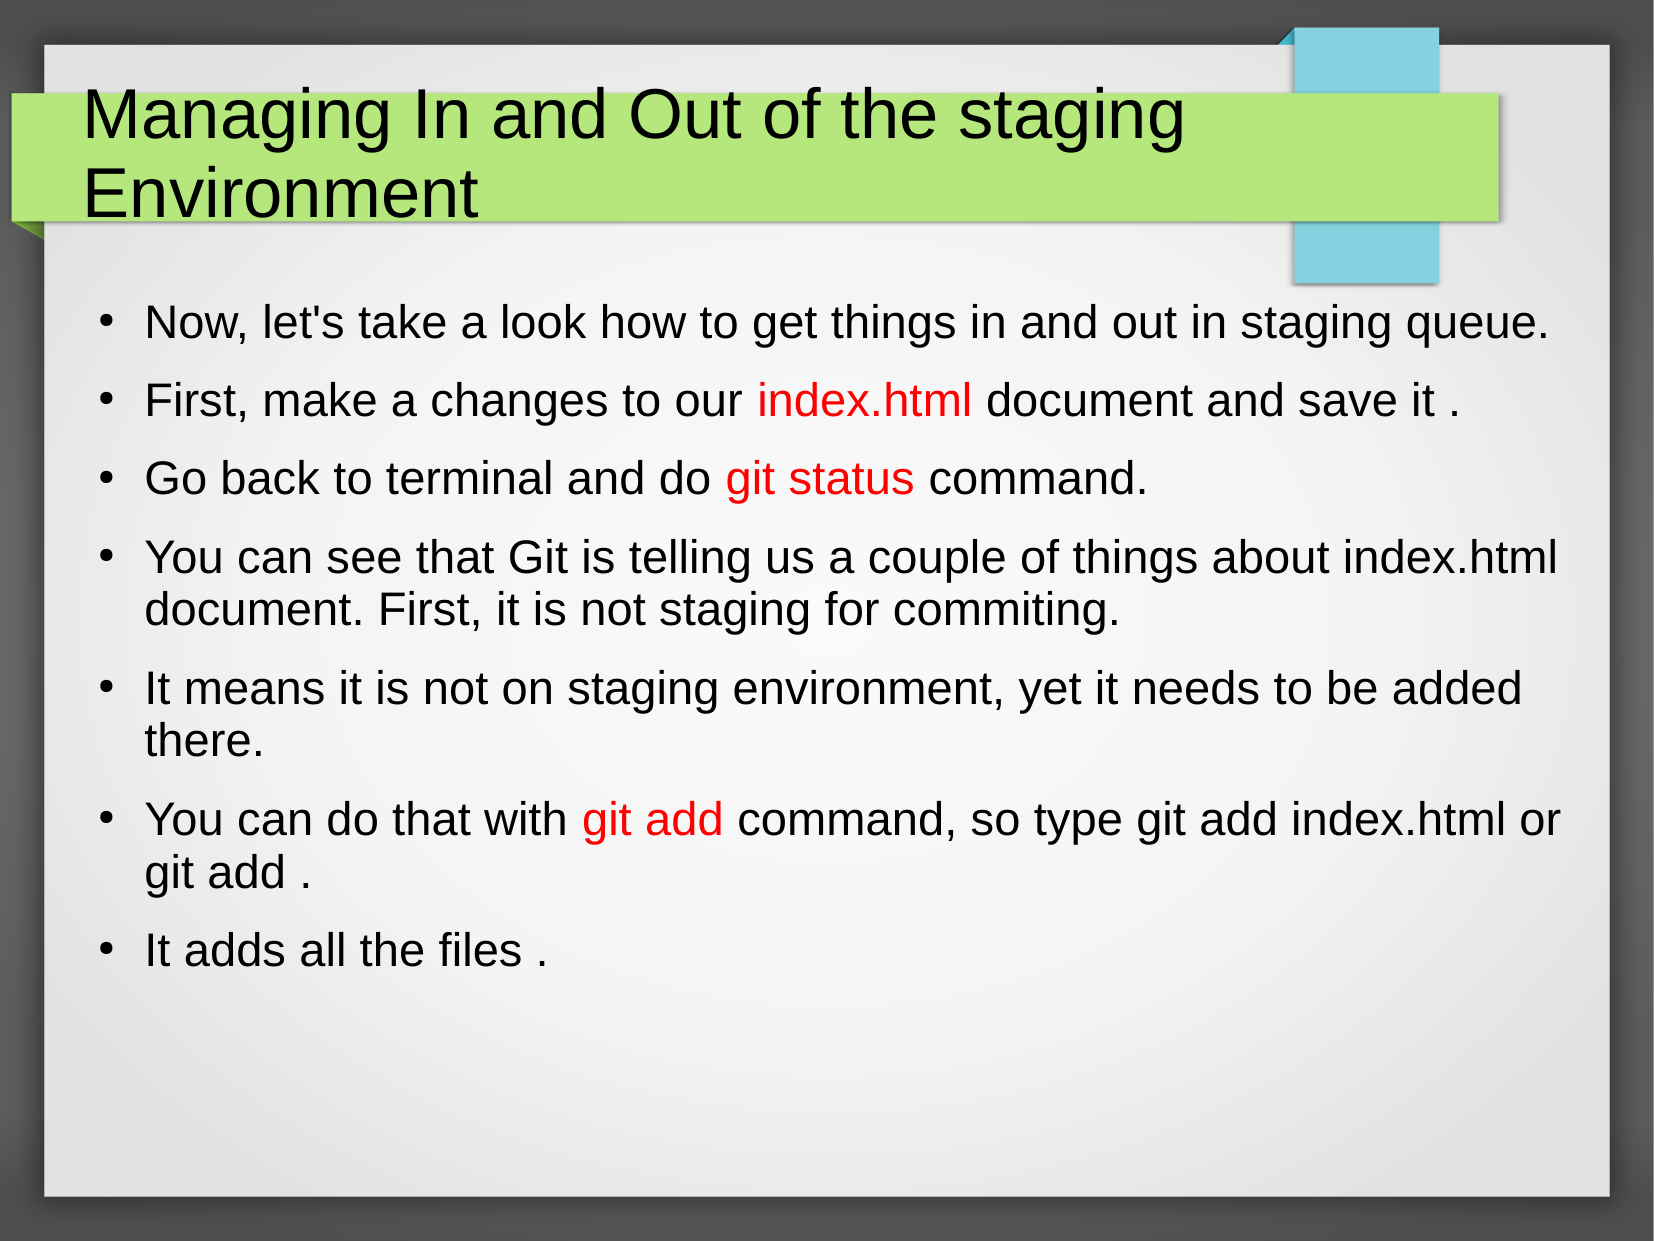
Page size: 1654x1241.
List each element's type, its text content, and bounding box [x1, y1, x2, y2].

list Now, let's take a look how to get things in and out in staging queue. First, make a changes to our index.html document and save it . Go back to terminal and do git status command. You can see that Git is telling us a couple of things about index.html document. First, it is not staging for commiting. It means it is not on staging environment, yet it needs to be added there. You can do that with git add command, so type git add index.html or git add . It adds all the files . [82, 295, 1571, 1015]
title Managing In and Out of the staging Environment [82, 74, 1516, 233]
picture [0, 0, 1654, 1241]
